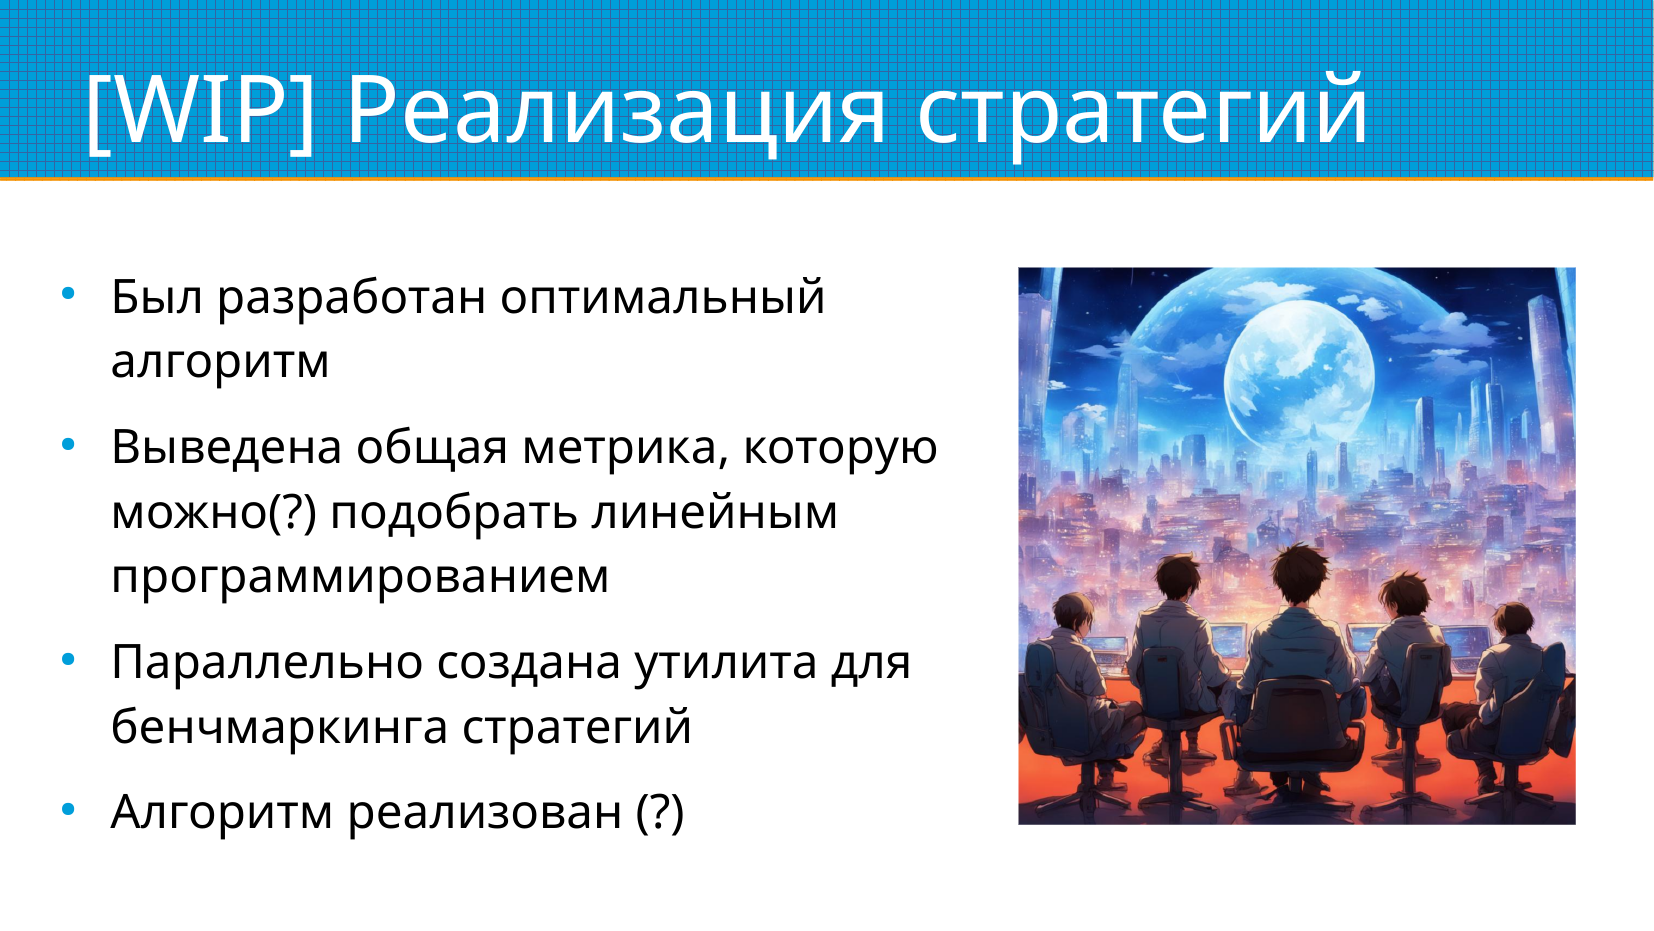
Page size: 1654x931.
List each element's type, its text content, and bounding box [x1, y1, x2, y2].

list Был разработан оптимальный алгоритм Выведена общая метрика, которую можно(?) подобрать линейным программированием Параллельно создана утилита для бенчмаркинга стратегий Алгоритм реализован (?) [43, 262, 1019, 848]
title [WIP] Реализация стратегий [82, 14, 1571, 171]
picture [1018, 267, 1576, 826]
